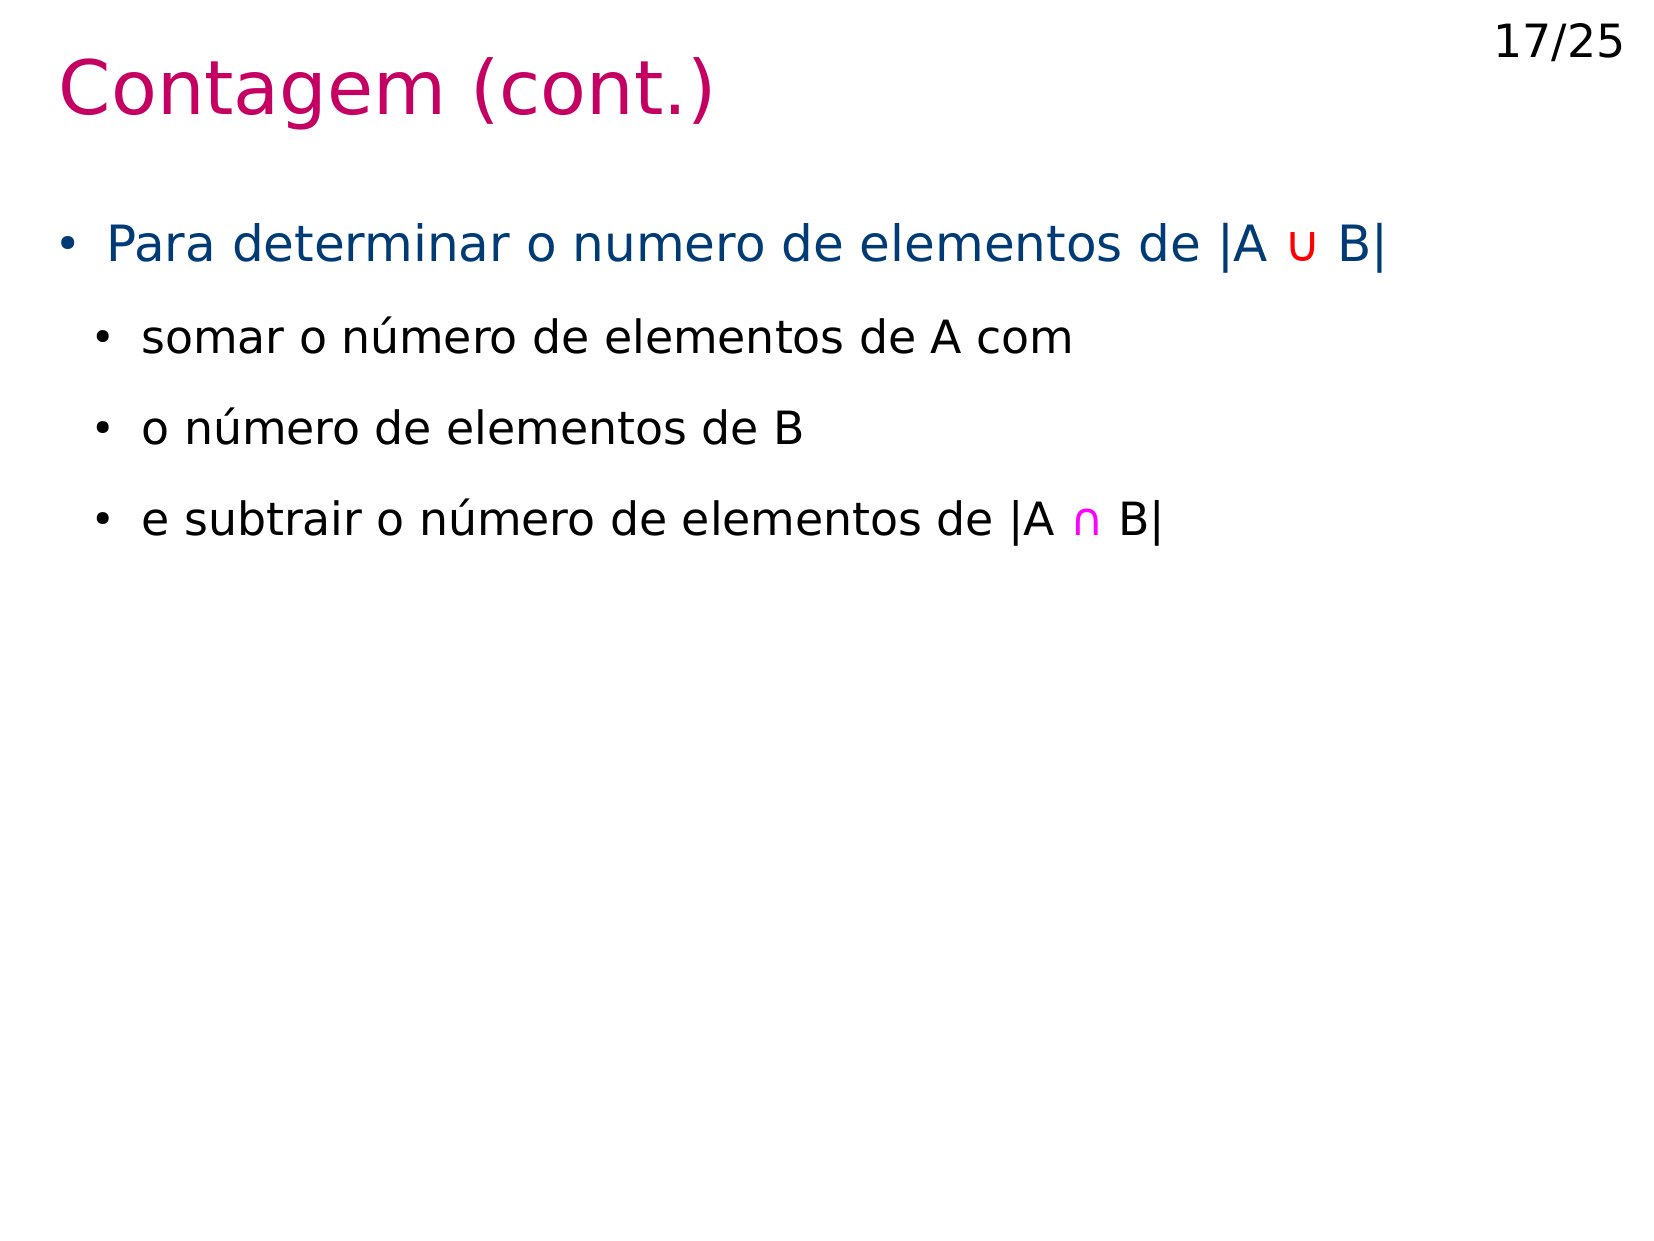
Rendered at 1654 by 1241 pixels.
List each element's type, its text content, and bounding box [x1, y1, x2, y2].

list Para determinar o numero de elementos de |A ∪ B| somar o número de elementos de A com o número de elementos de B e subtrair o número de elementos de |A ∩ B| [59, 206, 1625, 1211]
title Contagem (cont.) [59, 29, 1625, 148]
